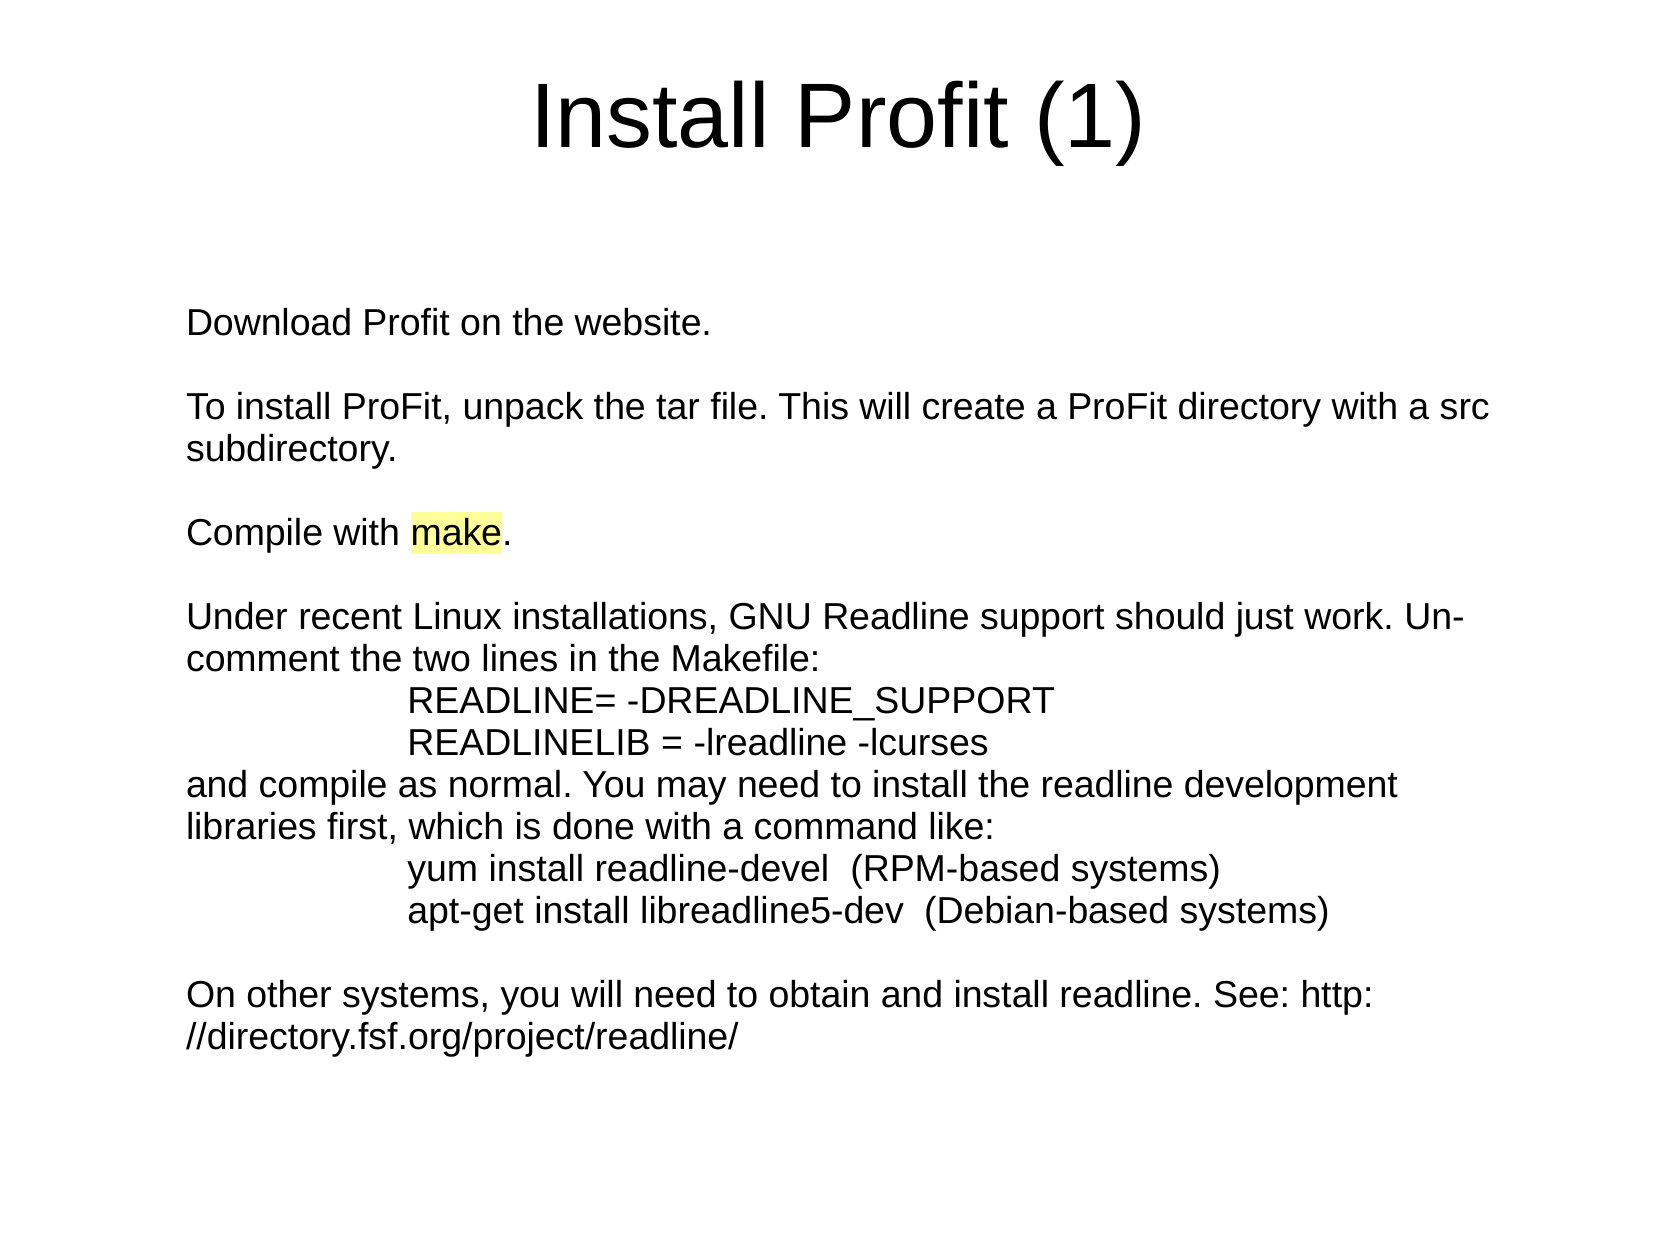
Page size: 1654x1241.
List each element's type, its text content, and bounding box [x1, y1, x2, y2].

title Install Profit (1) [94, 11, 1583, 219]
text_box Download Profit on the website. To install ProFit, unpack the tar file. This will create a ProFit directory with a src subdirectory. Compile with make. Under recent Linux installations, GNU Readline support should just work. Un- comment the two lines in the Makefile: READLINE= -DREADLINE_SUPPORT READLINELIB = -lreadline -lcurses and compile as normal. You may need to install the readline development libraries first, which is done with a command like: yum install readline-devel (RPM-based systems) apt-get install libreadline5-dev (Debian-based systems) On other systems, you will need to obtain and install readline. See: http: //directory.fsf.org/project/readline/ [171, 294, 1506, 1065]
